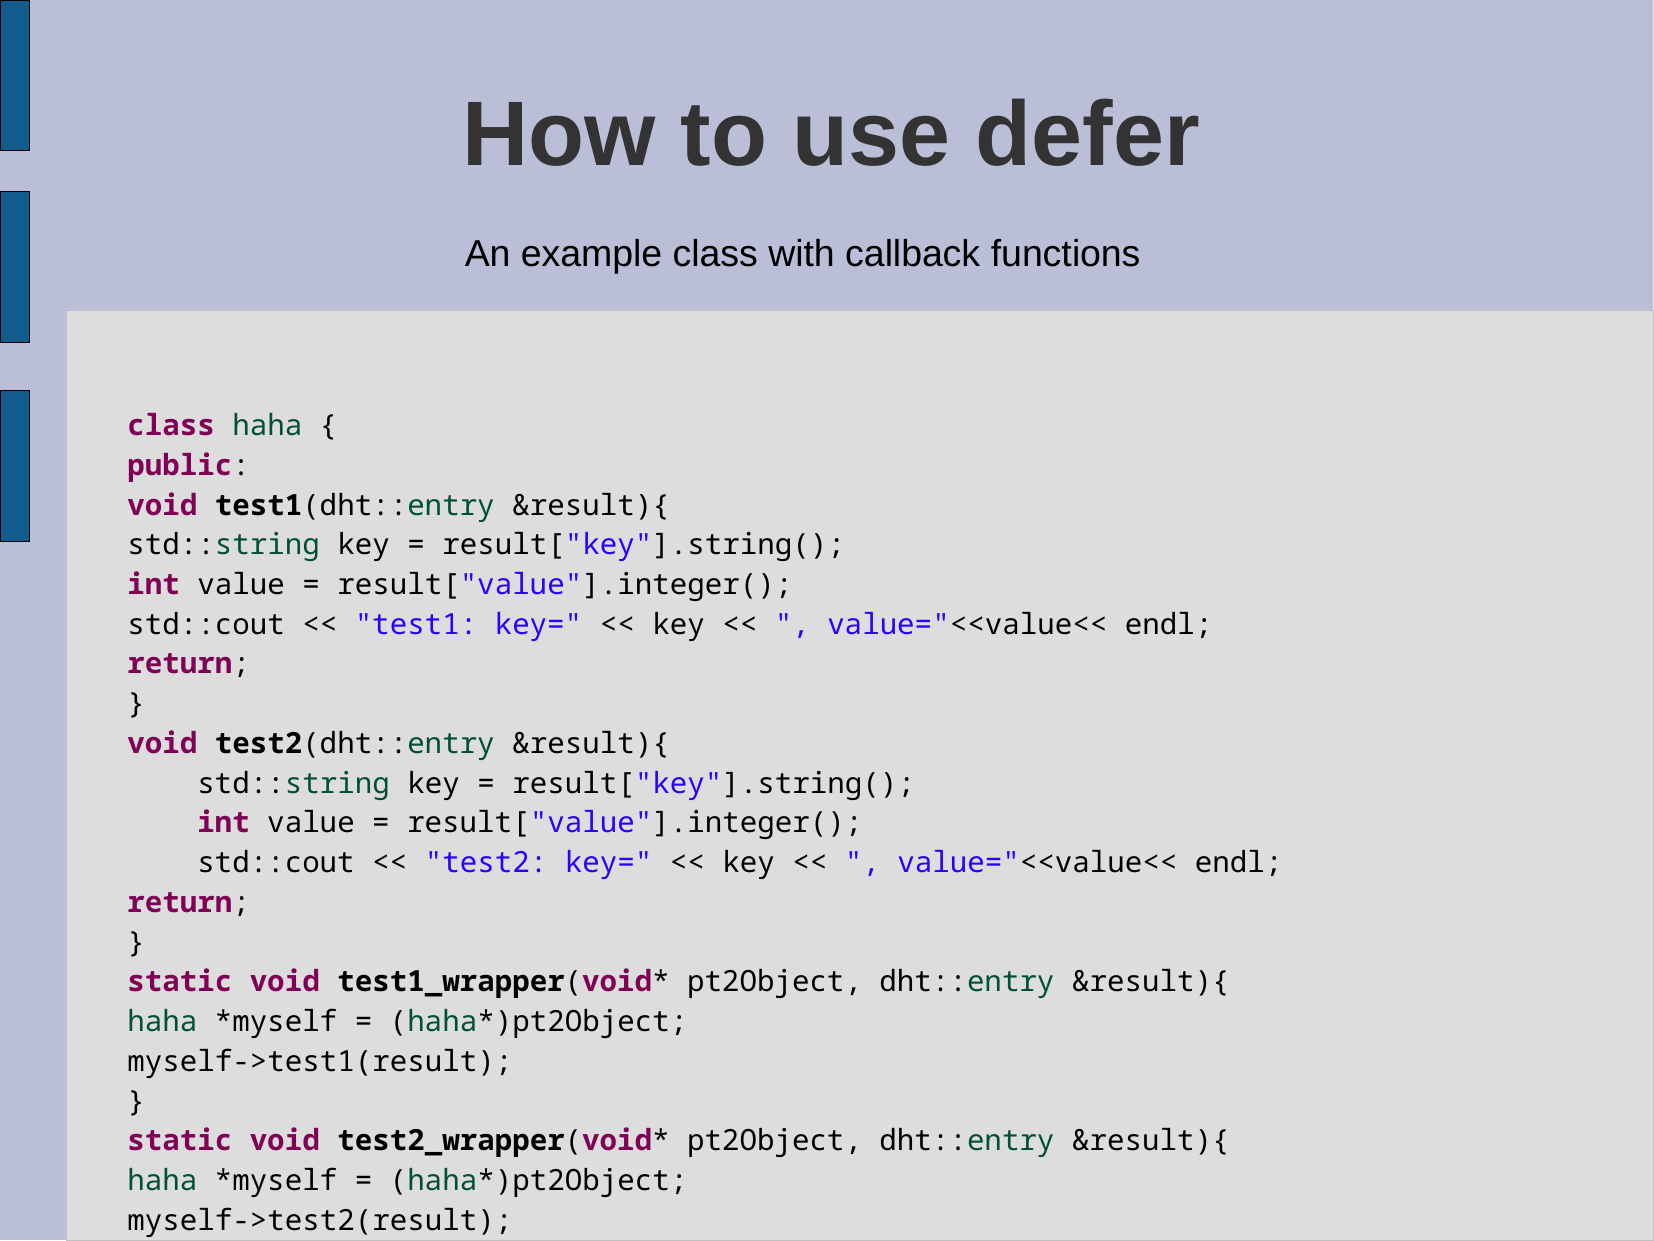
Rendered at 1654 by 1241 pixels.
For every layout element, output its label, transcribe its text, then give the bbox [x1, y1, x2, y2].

text_box class haha { public: void test1(dht::entry &result){ std::string key = result["key"].string(); int value = result["value"].integer(); std::cout << "test1: key=" << key << ", value="<<value<< endl; return; } void test2(dht::entry &result){ std::string key = result["key"].string(); int value = result["value"].integer(); std::cout << "test2: key=" << key << ", value="<<value<< endl; return; } static void test1_wrapper(void* pt2Object, dht::entry &result){ haha *myself = (haha*)pt2Object; myself->test1(result); } static void test2_wrapper(void* pt2Object, dht::entry &result){ haha *myself = (haha*)pt2Object; myself->test2(result); } }; [112, 396, 1612, 1241]
text_box An example class with callback functions [450, 225, 1426, 296]
title How to use defer [125, 37, 1538, 230]
